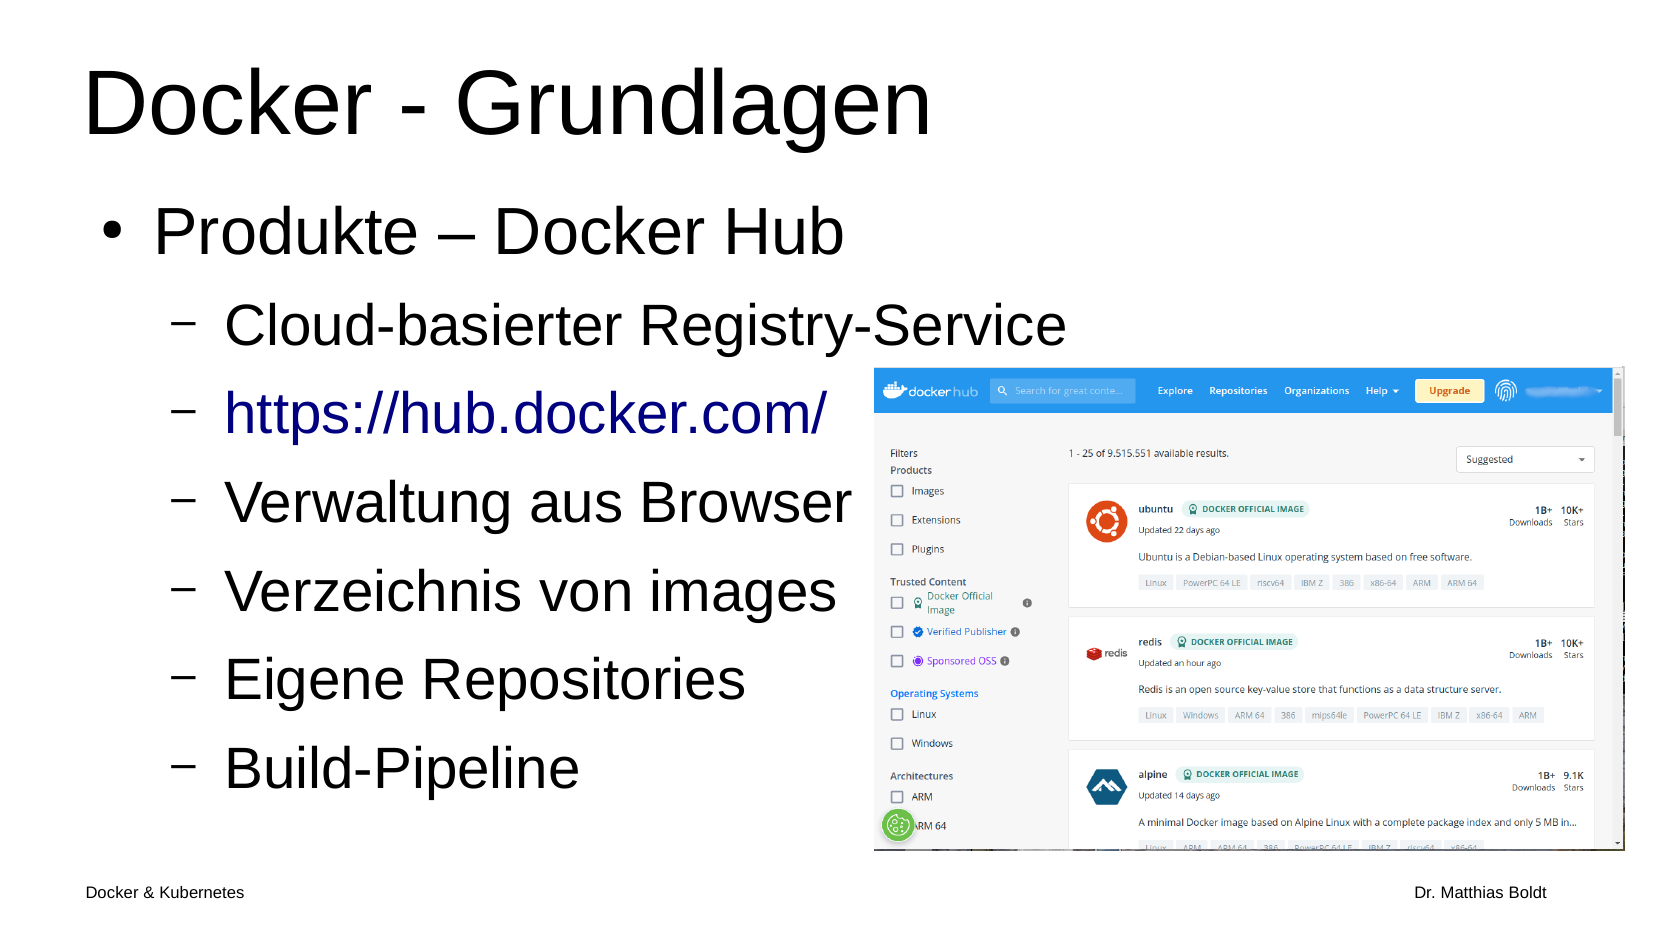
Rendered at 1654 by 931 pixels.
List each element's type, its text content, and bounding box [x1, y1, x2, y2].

title Docker - Grundlagen [82, 25, 1571, 181]
text_box Docker & Kubernetes Dr. Matthias Boldt [70, 875, 1563, 910]
picture [874, 366, 1625, 851]
list Produkte – Docker Hub Cloud-basierter Registry-Service https://hub.docker.com/ Verwaltung aus Browser Verzeichnis von images Eigene Repositories Build-Pipeline [82, 193, 1571, 839]
